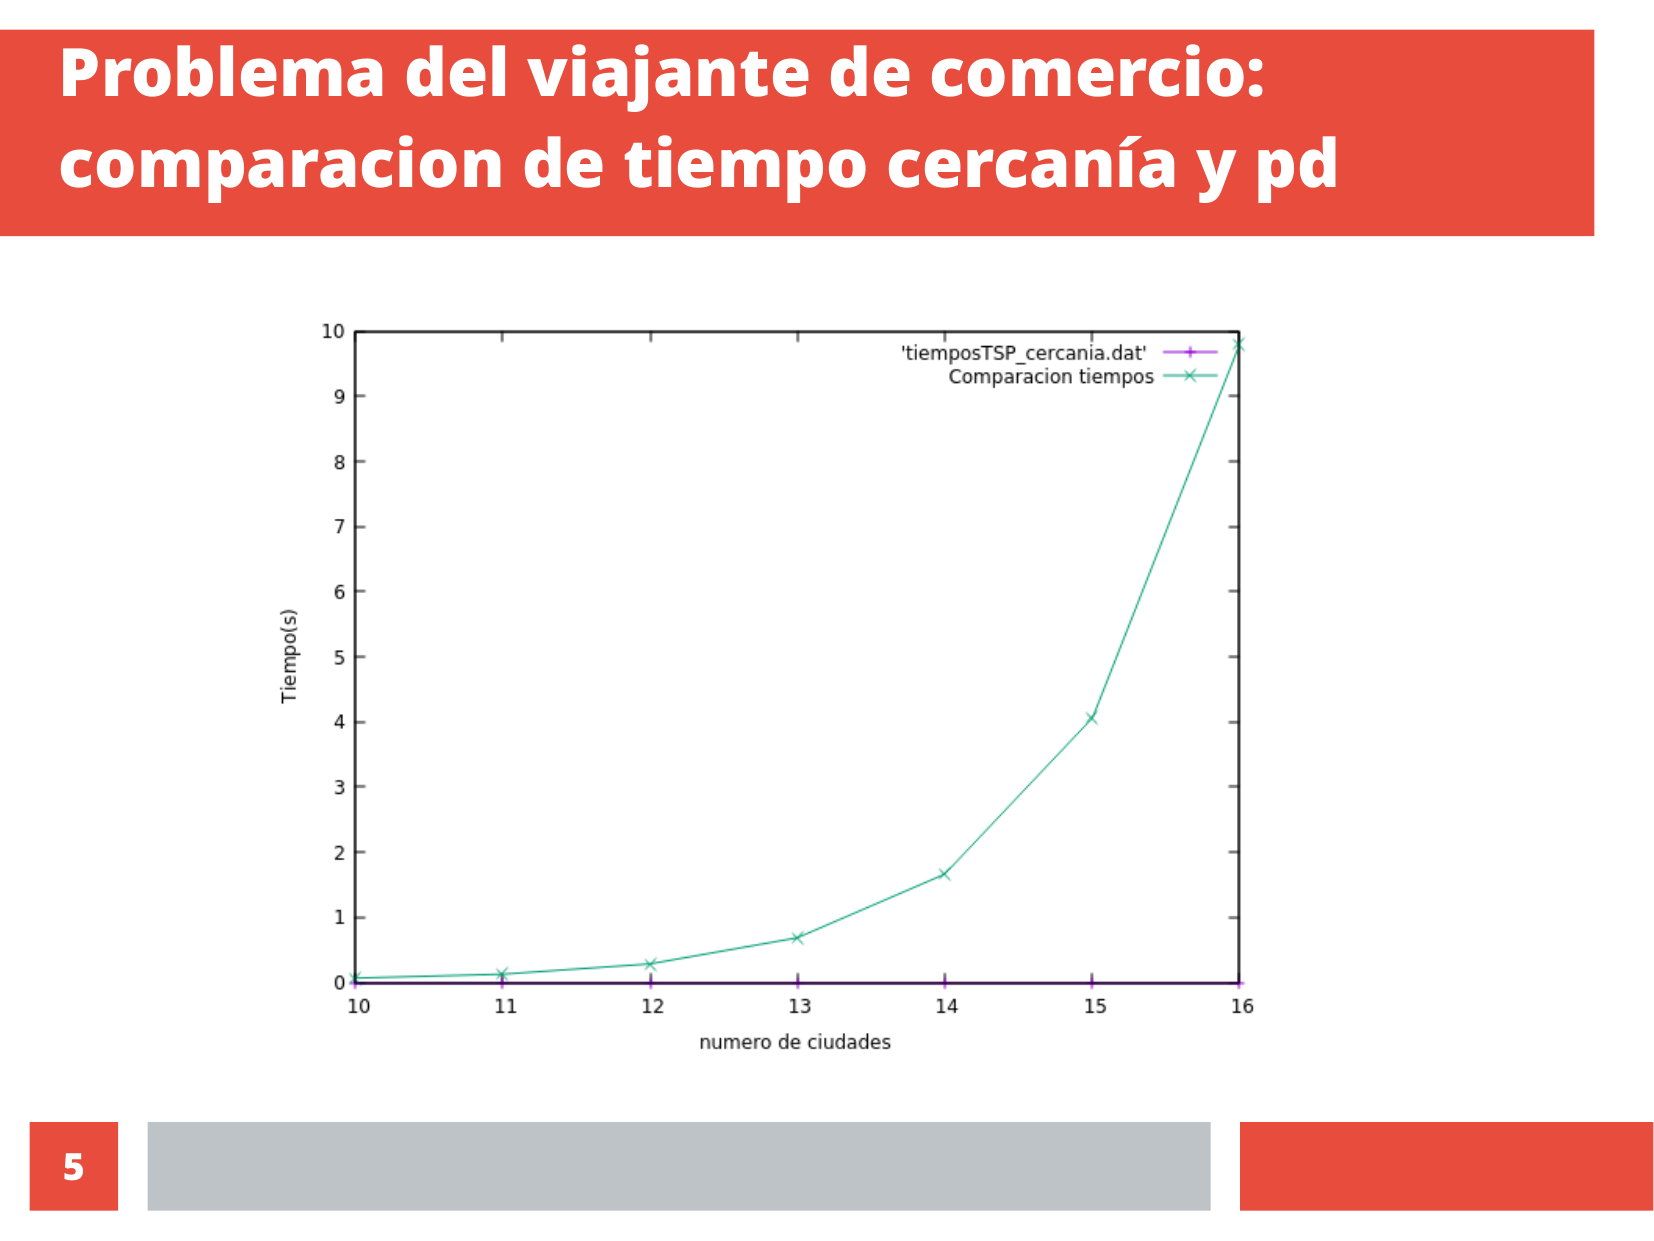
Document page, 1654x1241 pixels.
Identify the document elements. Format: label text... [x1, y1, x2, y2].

picture [271, 307, 1272, 1058]
title Problema del viajante de comercio: comparacion de tiempo cercanía y pd [59, 59, 1595, 207]
